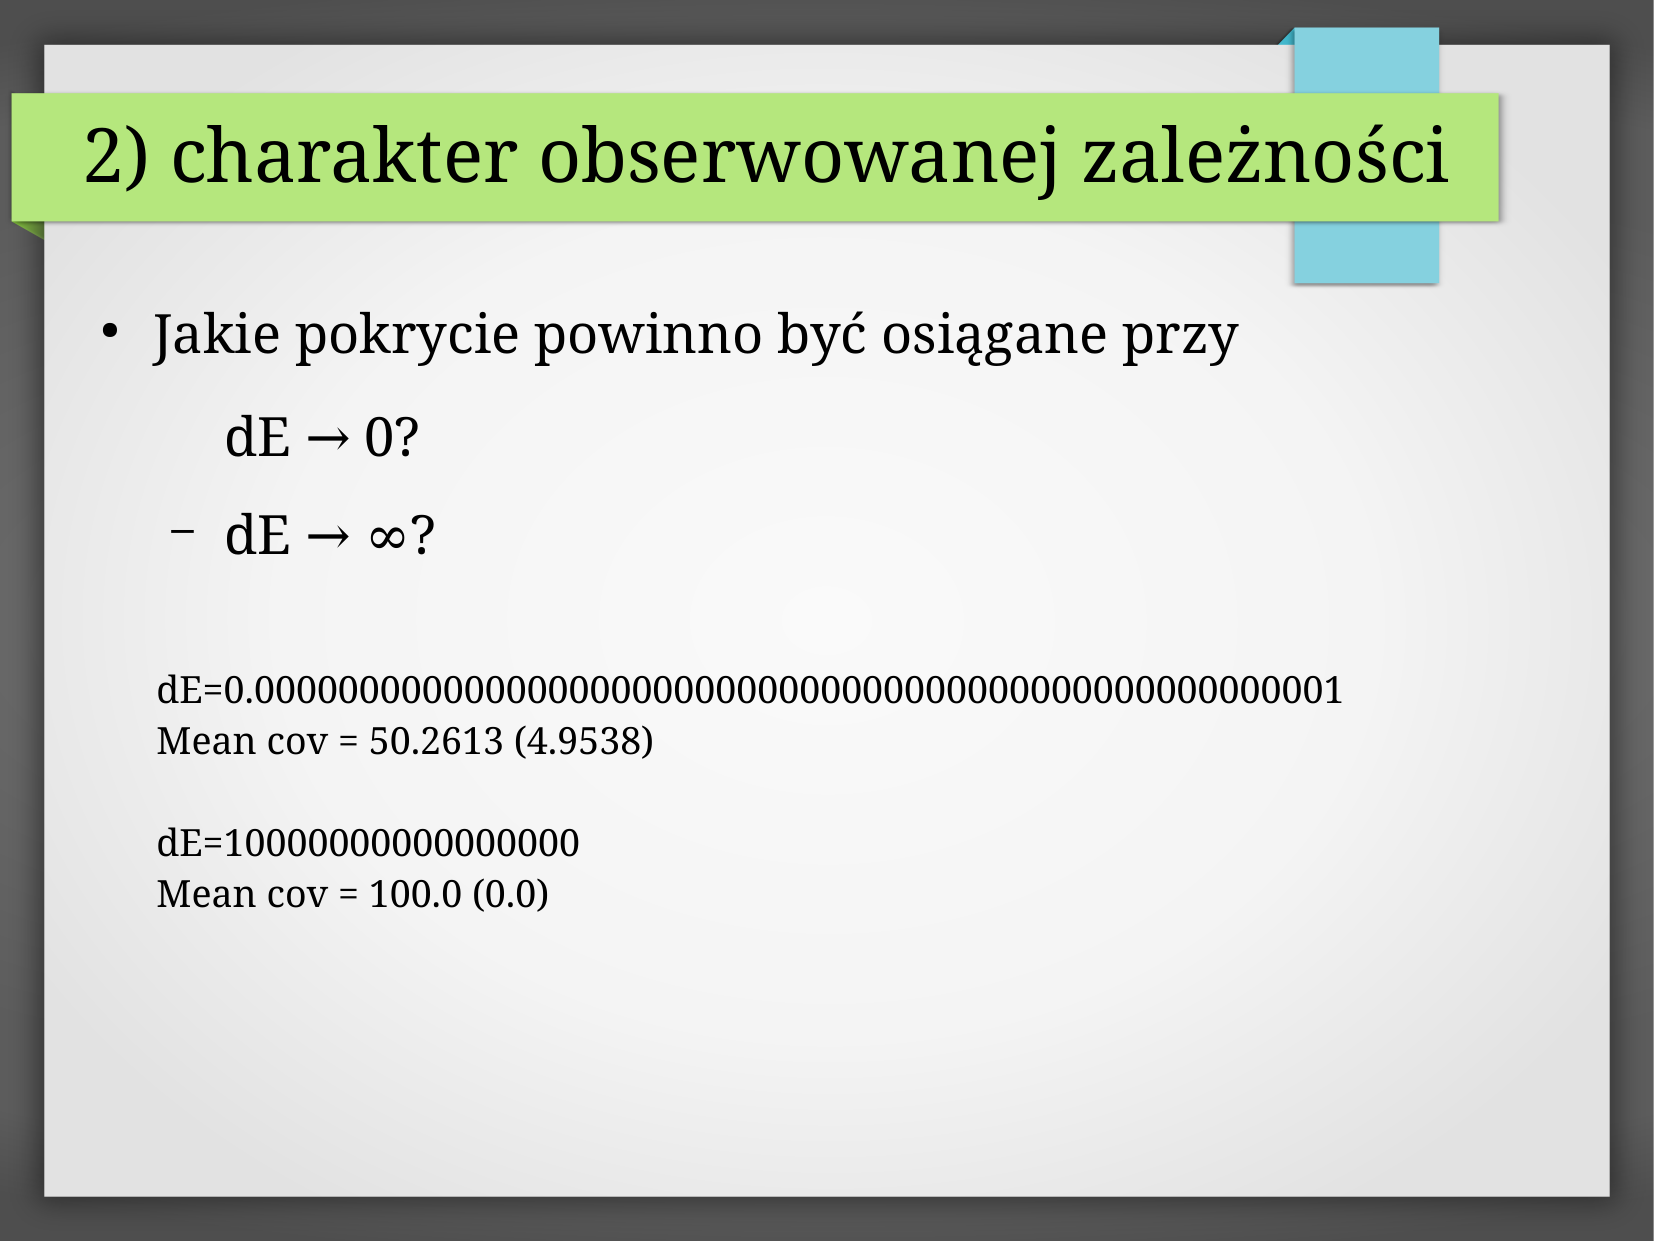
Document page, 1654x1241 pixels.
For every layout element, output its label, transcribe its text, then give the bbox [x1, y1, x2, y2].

title 2) charakter obserwowanej zależności [82, 68, 1453, 239]
picture [0, 0, 1654, 1241]
list Jakie pokrycie powinno być osiągane przy dE → 0? dE → ∞? [82, 295, 1571, 1015]
text_box dE=0.0000000000000000000000000000000000000000000000000001 Mean cov = 50.2613 (4.9538) dE=10000000000000000 Mean cov = 100.0 (0.0) [141, 655, 1512, 929]
